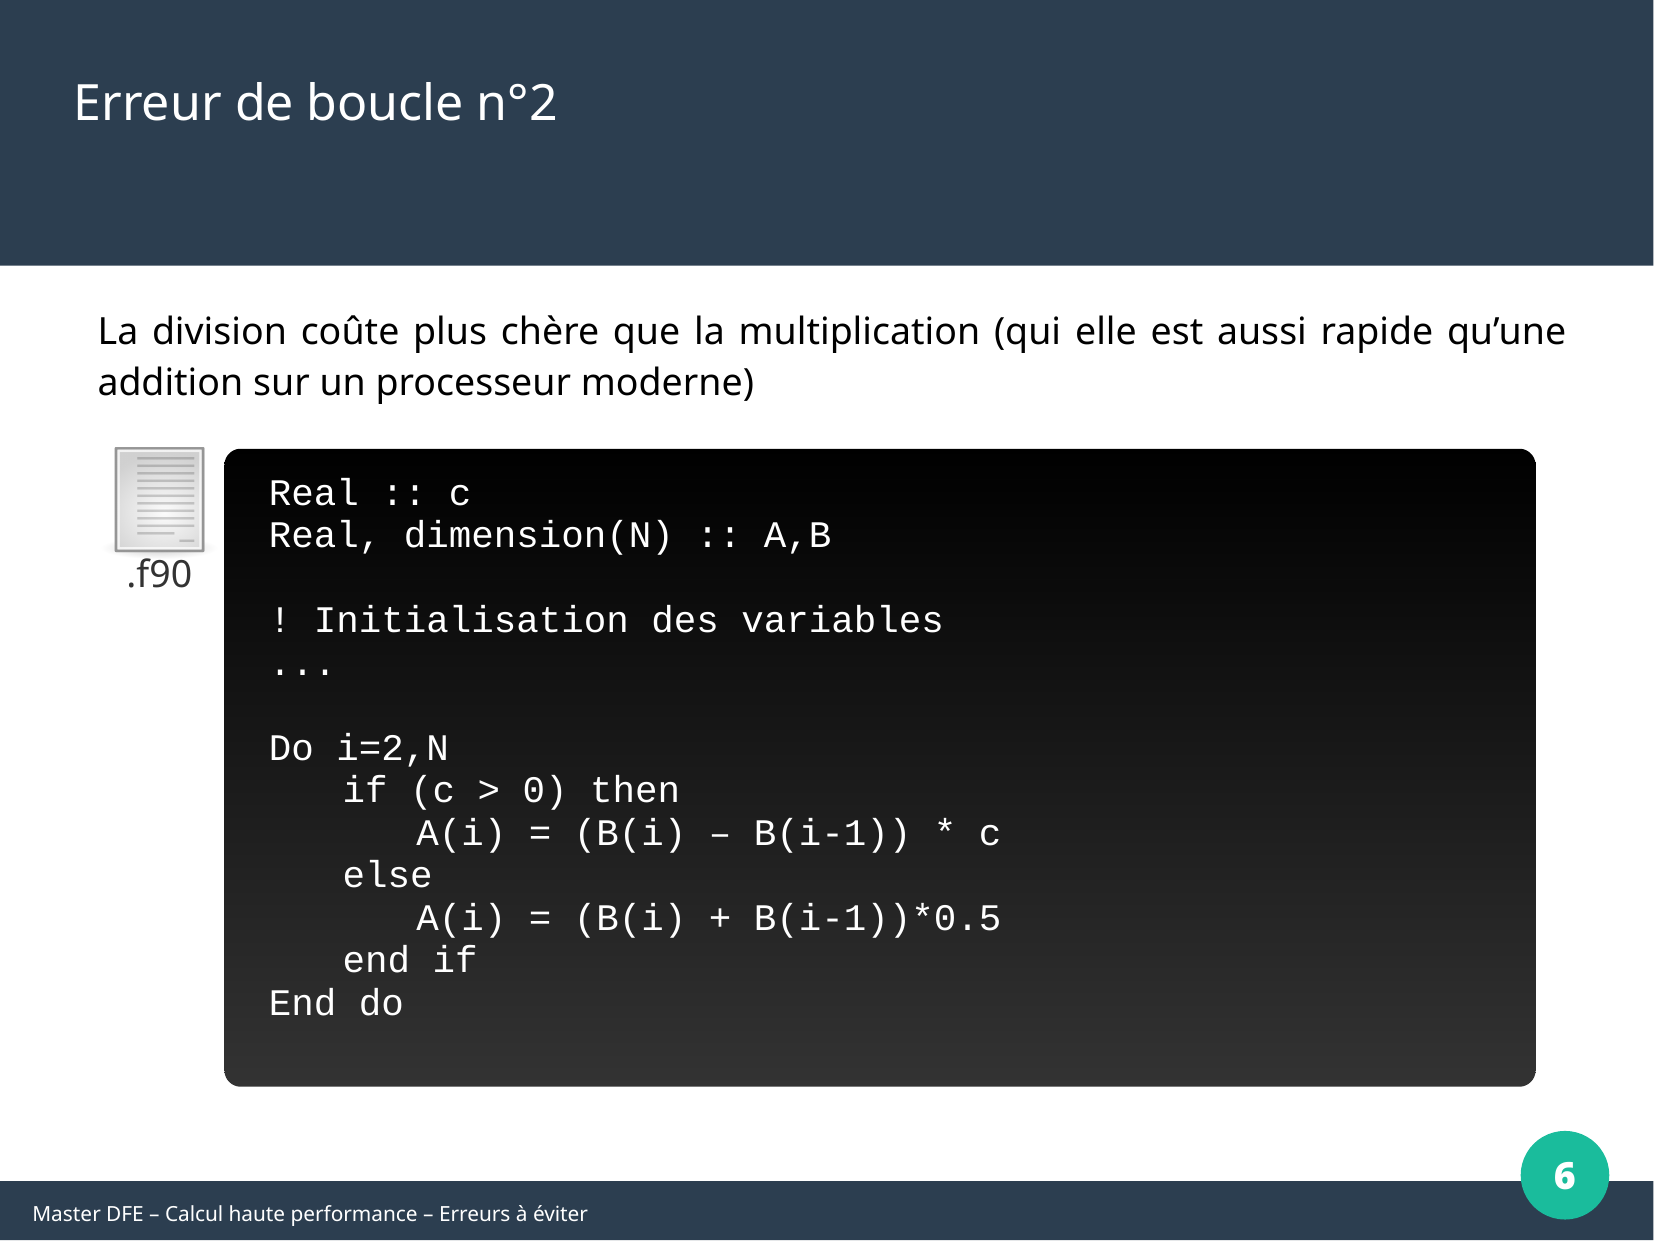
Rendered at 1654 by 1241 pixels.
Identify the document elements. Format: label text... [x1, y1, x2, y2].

text_box Master DFE – Calcul haute performance – Erreurs à éviter [17, 1191, 1436, 1235]
text_box Real :: c Real, dimension(N) :: A,B ! Initialisation des variables ... Do i=2,N if (c > 0) then A(i) = (B(i) – B(i-1)) * c else A(i) = (B(i) + B(i-1))*0.5 end if End do [253, 466, 1524, 1035]
text_box [224, 448, 1536, 1087]
text_box Erreur de boucle n°2 [59, 59, 1619, 209]
text_box La division coûte plus chère que la multiplication (qui elle est aussi rapide qu’une addition sur un processeur moderne) [82, 297, 1583, 414]
picture [100, 442, 219, 539]
text_box .f90 [82, 539, 237, 606]
